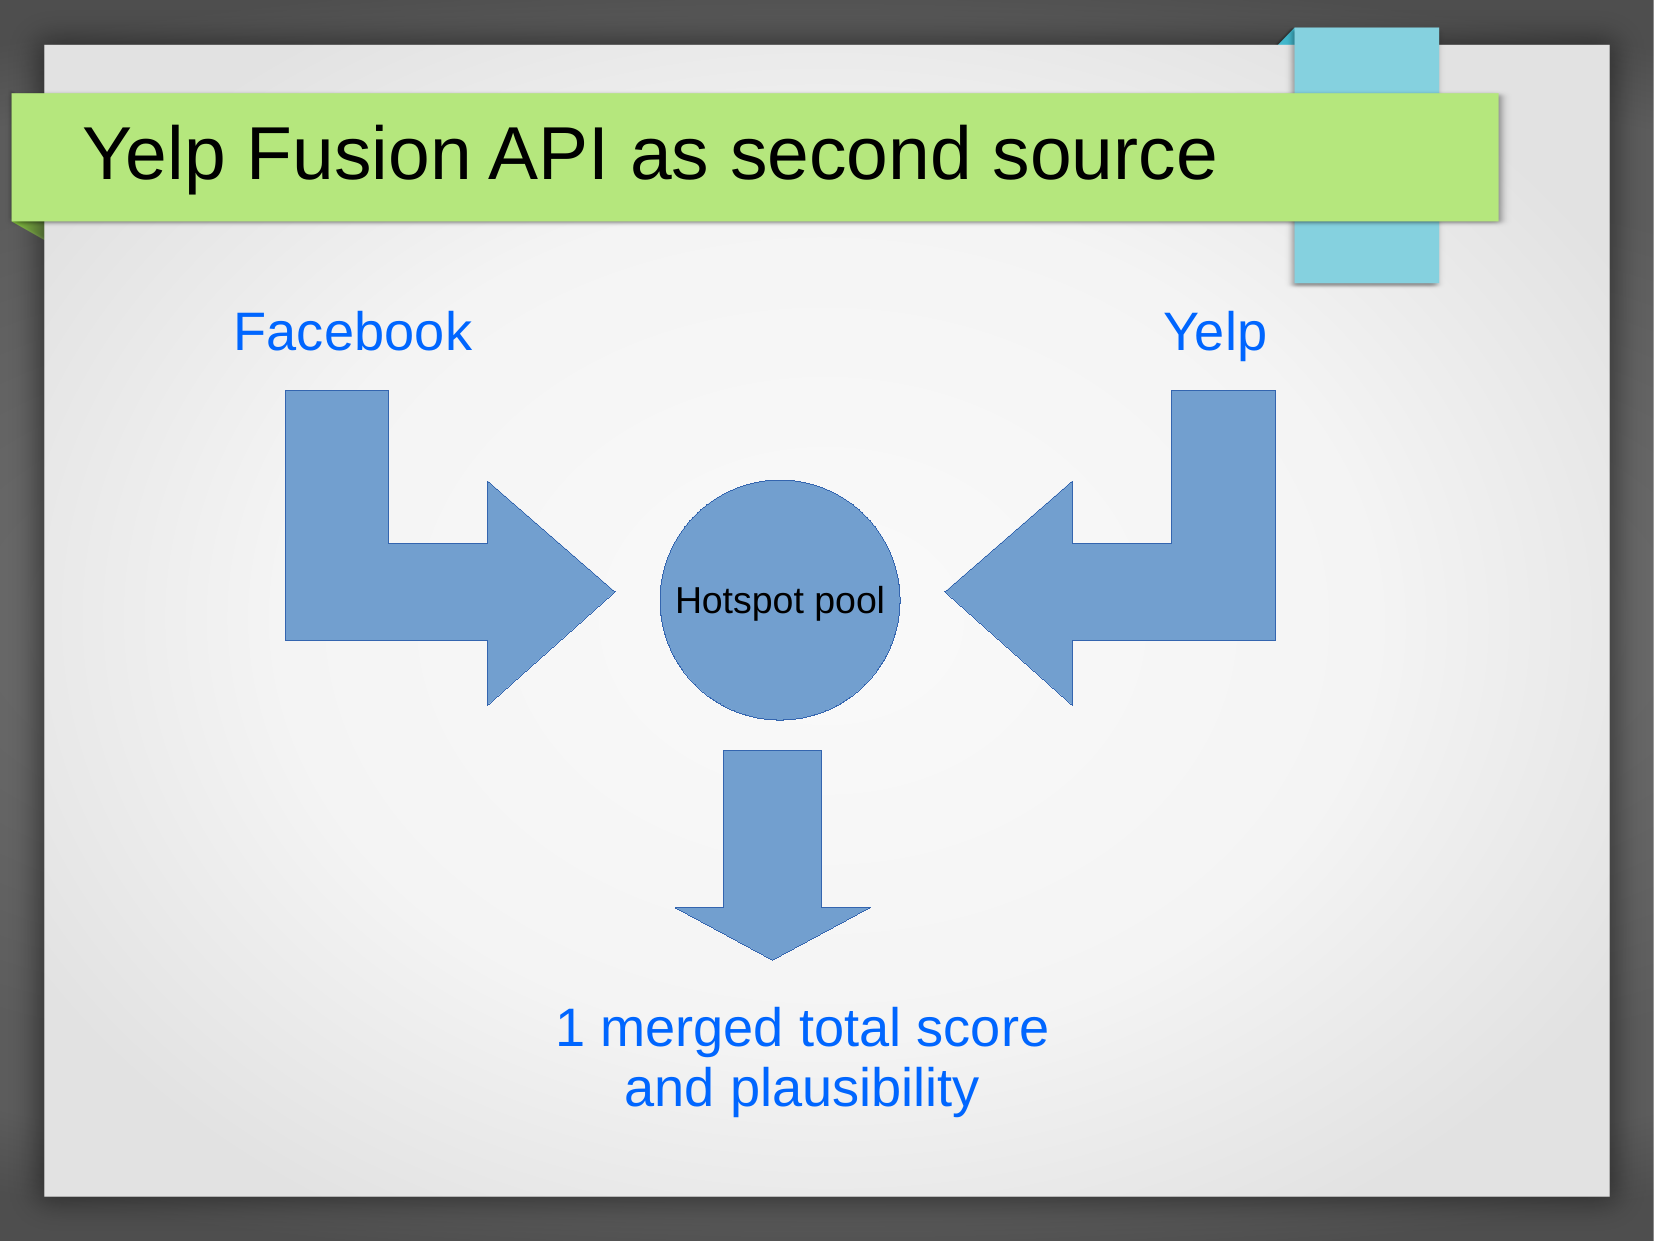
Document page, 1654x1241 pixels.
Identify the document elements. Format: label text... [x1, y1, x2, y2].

text_box 1 merged total score and plausibility [495, 990, 1111, 1126]
text_box [944, 390, 1276, 706]
text_box [285, 390, 616, 706]
text_box Facebook [218, 293, 609, 370]
text_box Yelp [1148, 293, 1614, 370]
picture [0, 0, 1654, 1241]
text_box [675, 750, 871, 961]
title Yelp Fusion API as second source [82, 94, 1264, 213]
text_box Hotspot pool [660, 480, 901, 721]
